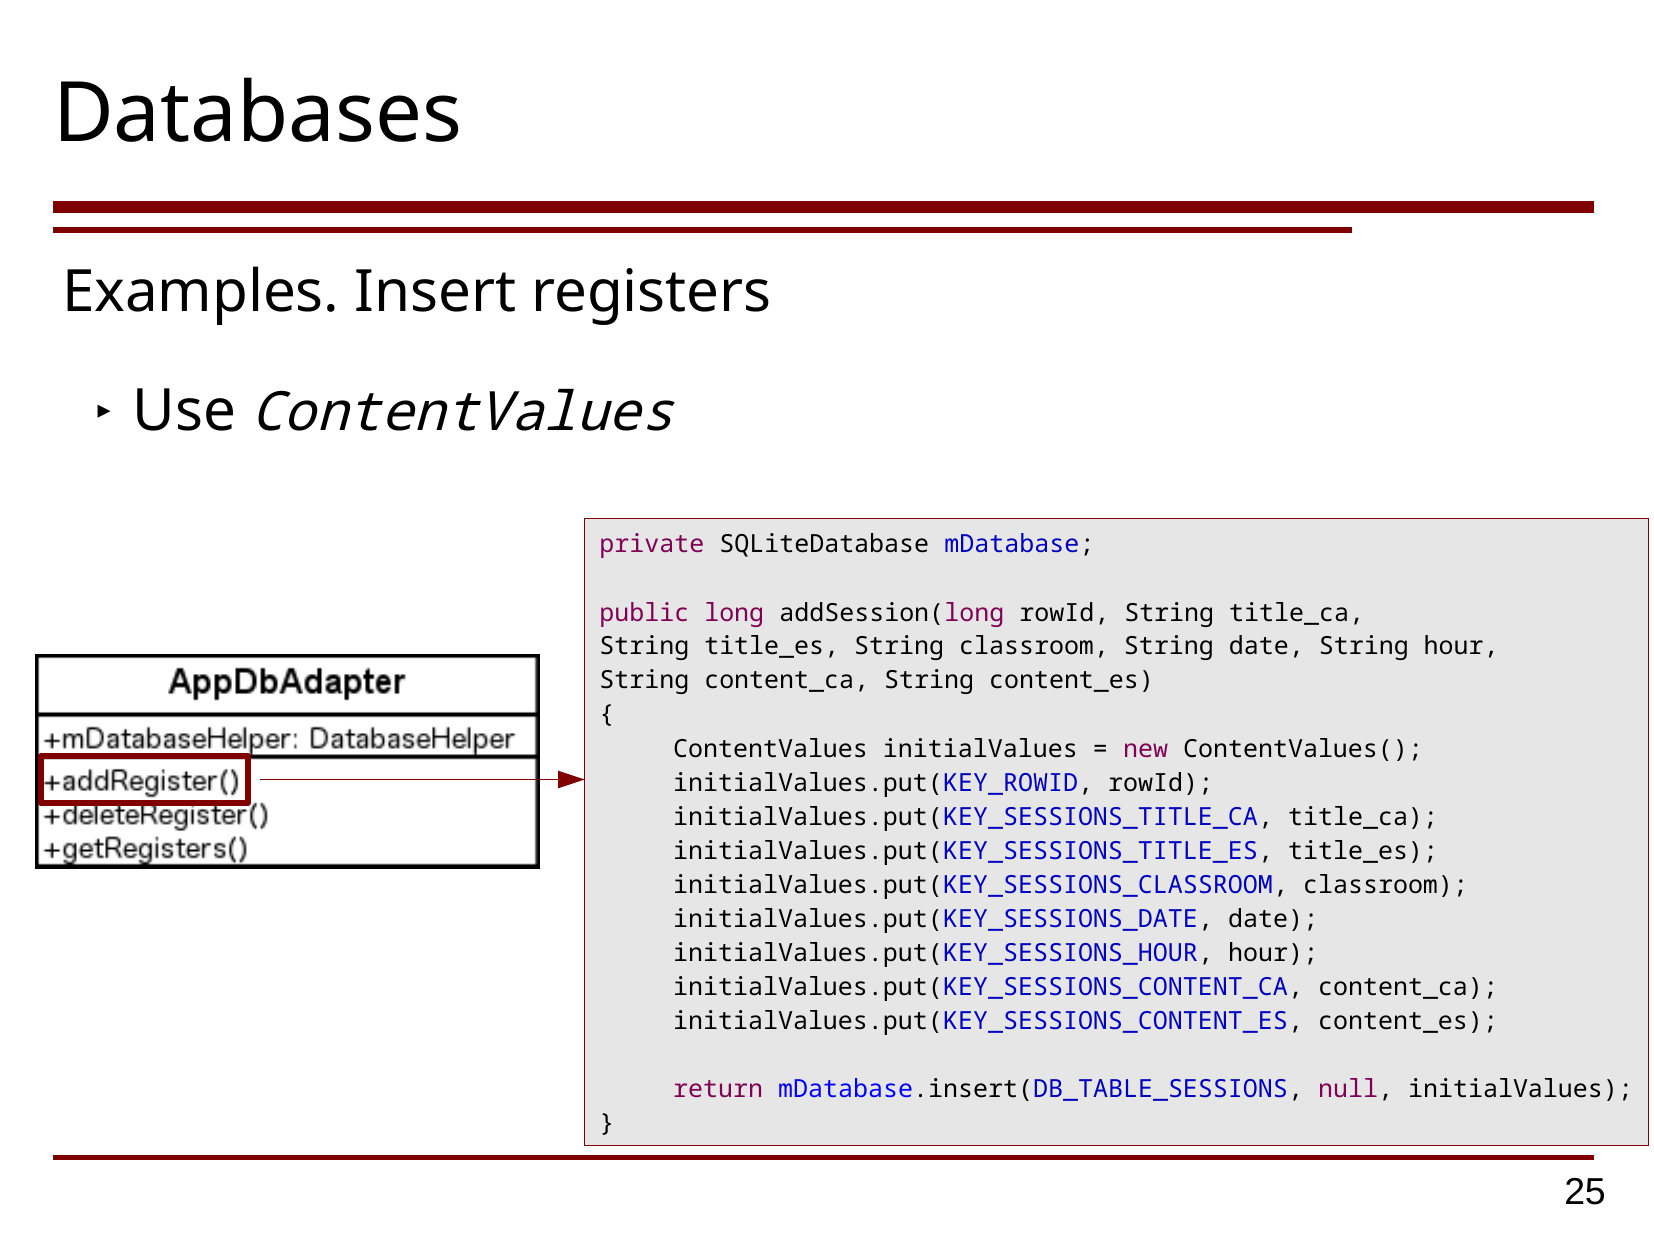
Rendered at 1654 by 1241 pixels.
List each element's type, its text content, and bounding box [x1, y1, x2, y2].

subtitle Databases [53, 48, 1542, 172]
text_box [58, 453, 1408, 779]
text_box <número> [35, 1163, 1654, 1221]
text_box private SQLiteDatabase mDatabase; public long addSession(long rowId, String title_ca, String title_es, String classroom, String date, String hour, String content_ca, String content_es) { ContentValues initialValues = new ContentValues(); initialValues.put(KEY_ROWID, rowId); initialValues.put(KEY_SESSIONS_TITLE_CA, title_ca); initialValues.put(KEY_SESSIONS_TITLE_ES, title_es); initialValues.put(KEY_SESSIONS_CLASSROOM, classroom); initialValues.put(KEY_SESSIONS_DATE, date); initialValues.put(KEY_SESSIONS_HOUR, hour); initialValues.put(KEY_SESSIONS_CONTENT_CA, content_ca); initialValues.put(KEY_SESSIONS_CONTENT_ES, content_es); return mDatabase.insert(DB_TABLE_SESSIONS, null, initialValues); } [584, 518, 1648, 1096]
text_box [58, 780, 1408, 1152]
text_box Examples. Insert registers Use ContentValues [47, 242, 1613, 453]
picture [35, 654, 540, 869]
